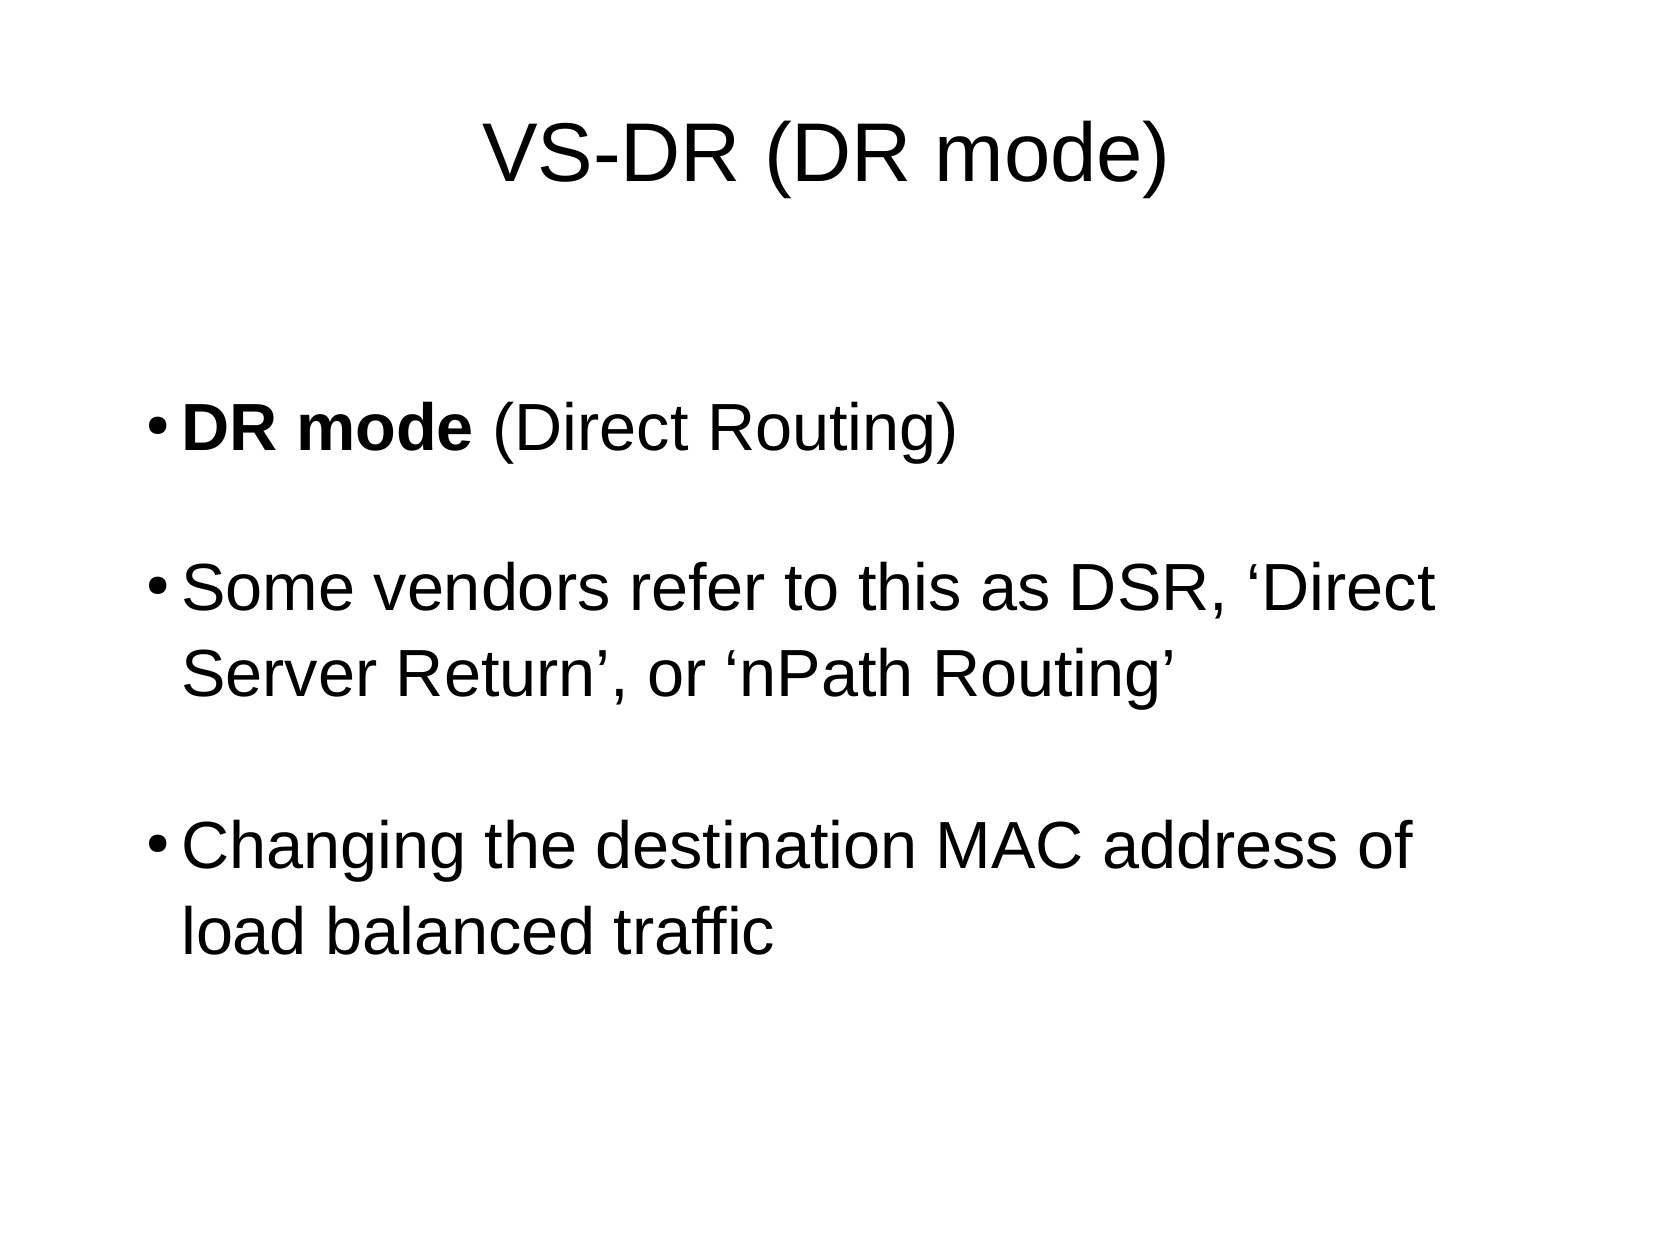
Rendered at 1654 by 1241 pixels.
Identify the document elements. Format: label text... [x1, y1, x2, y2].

text_box DR mode (Direct Routing) Some vendors refer to this as DSR, ‘Direct Server Return’, or ‘nPath Routing’ Changing the destination MAC address of load balanced traffic [131, 371, 1453, 977]
title VS-DR (DR mode) [82, 49, 1571, 257]
